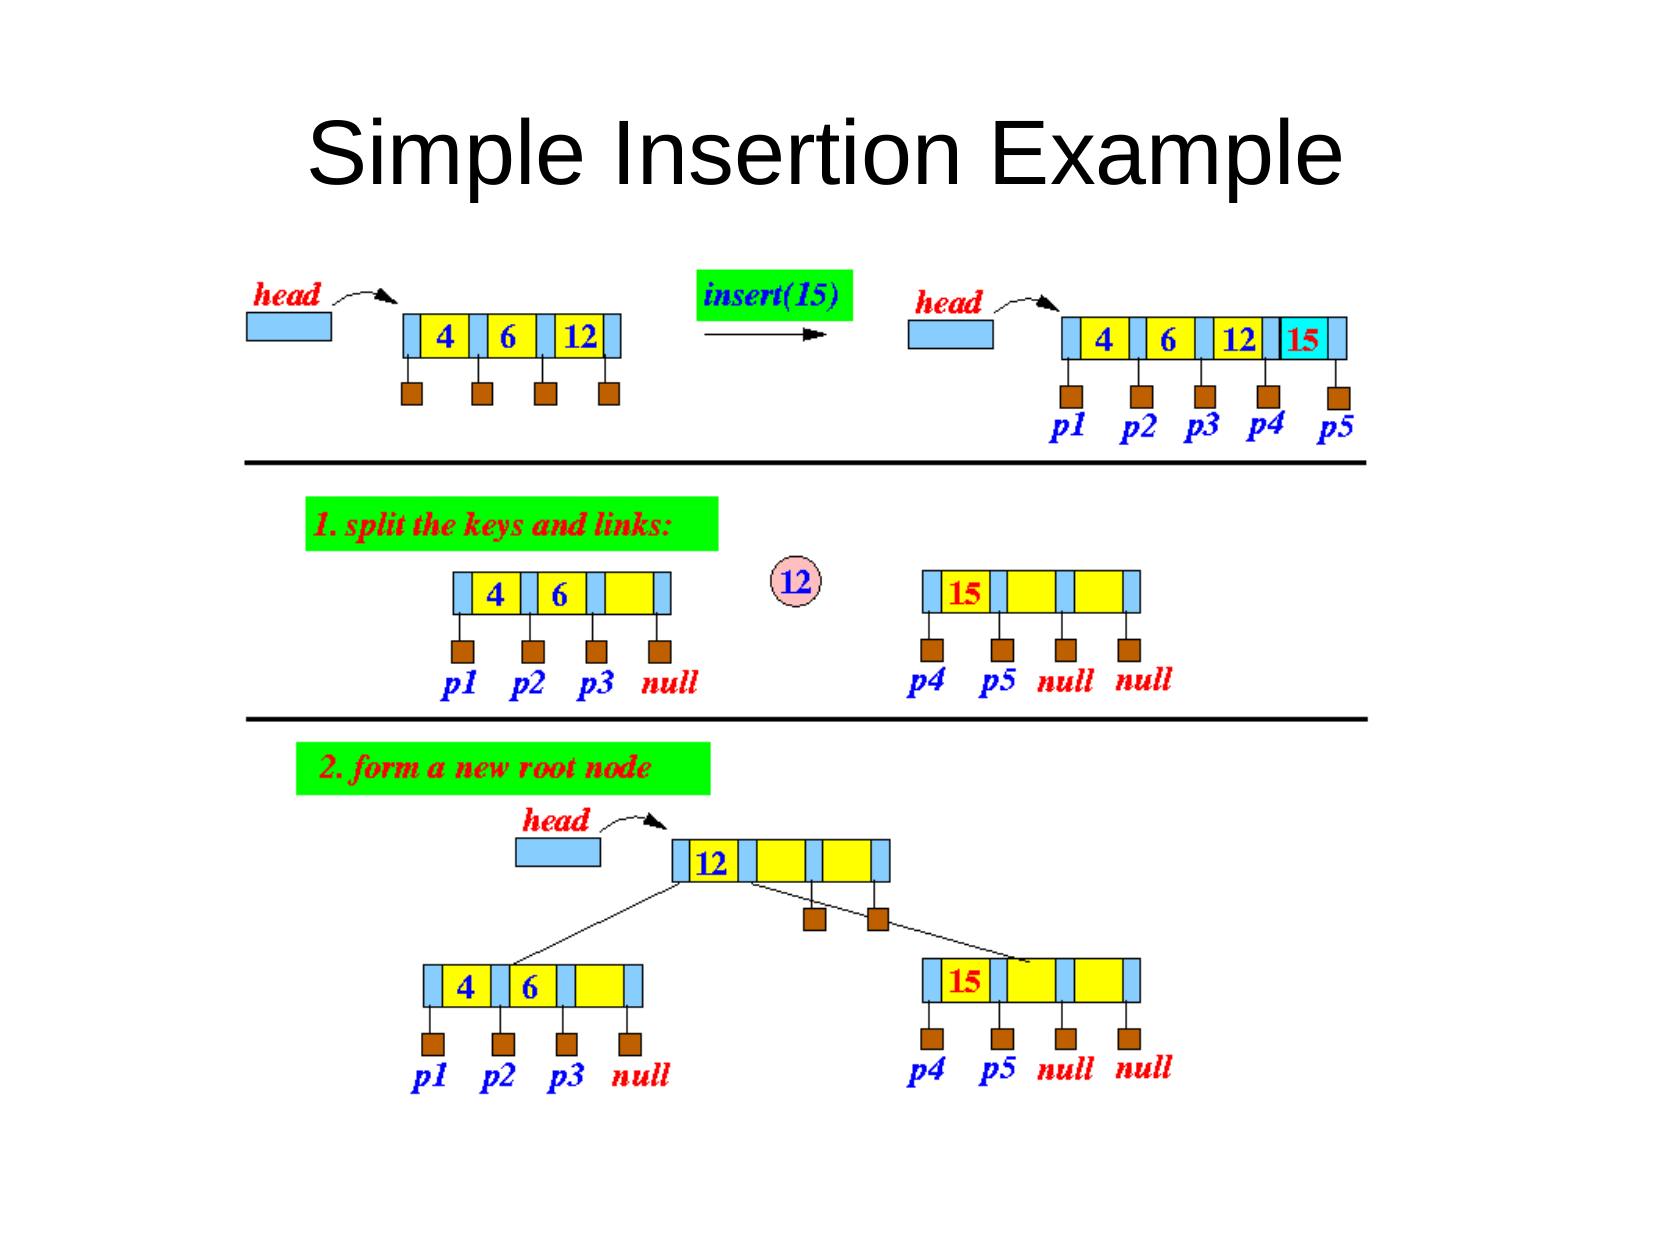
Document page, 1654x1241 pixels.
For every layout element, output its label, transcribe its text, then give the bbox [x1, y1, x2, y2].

title Simple Insertion Example [82, 56, 1571, 250]
picture [190, 262, 1426, 1102]
